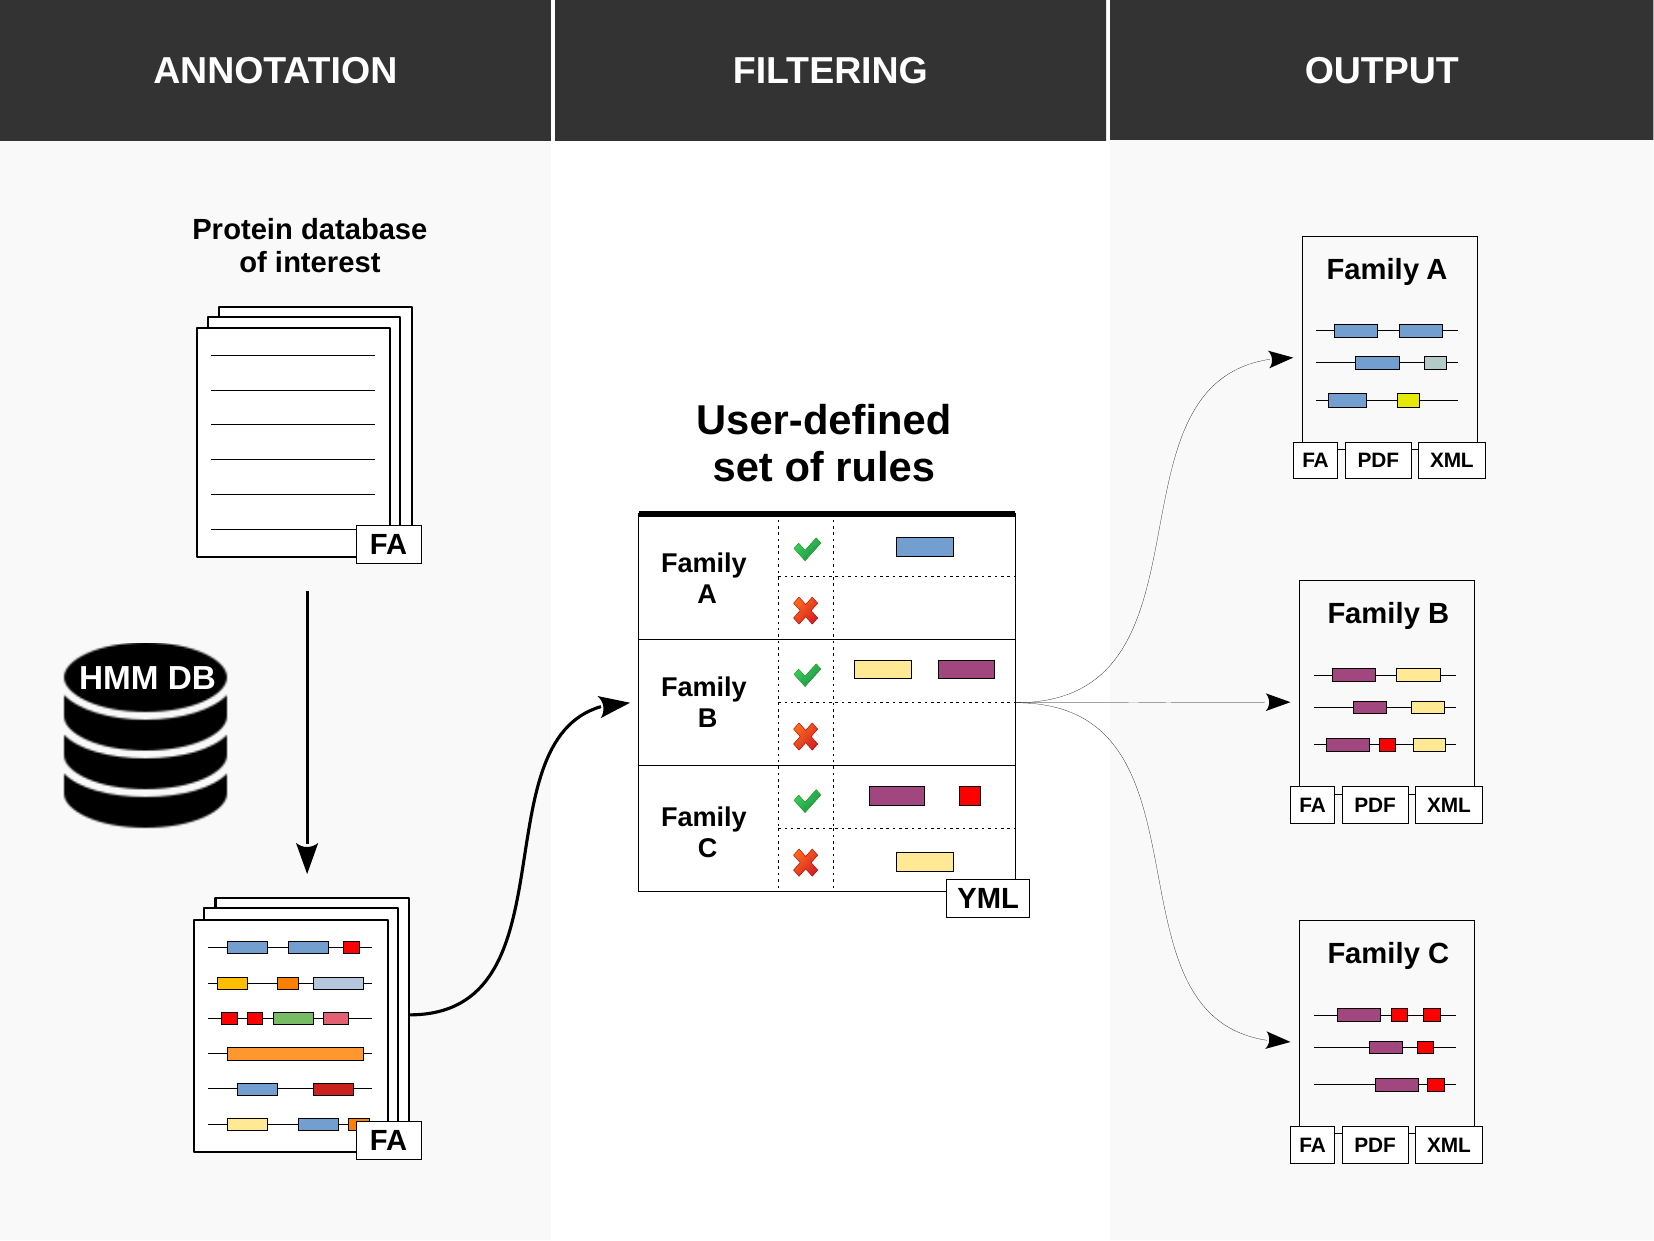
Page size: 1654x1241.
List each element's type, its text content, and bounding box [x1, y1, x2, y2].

text_box FA [1290, 1126, 1335, 1164]
picture [784, 587, 827, 635]
text_box Protein database of interest [135, 205, 485, 287]
text_box [938, 660, 995, 679]
text_box PDF [1342, 1126, 1409, 1164]
text_box Family C [1298, 930, 1479, 984]
text_box FA [356, 1121, 422, 1160]
text_box [1110, 140, 1654, 1241]
text_box PDF [1342, 786, 1409, 824]
text_box [869, 786, 925, 806]
text_box PDF [1345, 442, 1412, 479]
text_box Family B [630, 665, 778, 741]
picture [788, 527, 826, 570]
text_box FILTERING [555, 0, 1107, 141]
picture [784, 838, 827, 887]
text_box [896, 537, 954, 557]
text_box OUTPUT [1110, 0, 1654, 140]
text_box [896, 852, 954, 872]
text_box FA [1293, 442, 1338, 479]
text_box [0, 141, 551, 1241]
picture [49, 643, 243, 836]
text_box Family A [639, 541, 778, 617]
text_box XML [1415, 786, 1483, 824]
picture [788, 653, 826, 695]
picture [784, 712, 827, 761]
text_box FA [356, 525, 422, 564]
text_box XML [1418, 442, 1486, 479]
text_box Family A [1296, 245, 1478, 300]
text_box [959, 786, 981, 806]
text_box XML [1415, 1126, 1483, 1164]
text_box FA [1290, 786, 1335, 824]
text_box Family C [630, 795, 778, 871]
text_box ANNOTATION [0, 0, 551, 141]
picture [788, 779, 826, 822]
text_box Family A [630, 541, 638, 617]
text_box HMM DB [53, 651, 243, 709]
text_box [854, 660, 912, 679]
text_box Family B [1298, 589, 1479, 644]
text_box User-defined set of rules [655, 389, 993, 498]
text_box YML [946, 879, 1030, 918]
